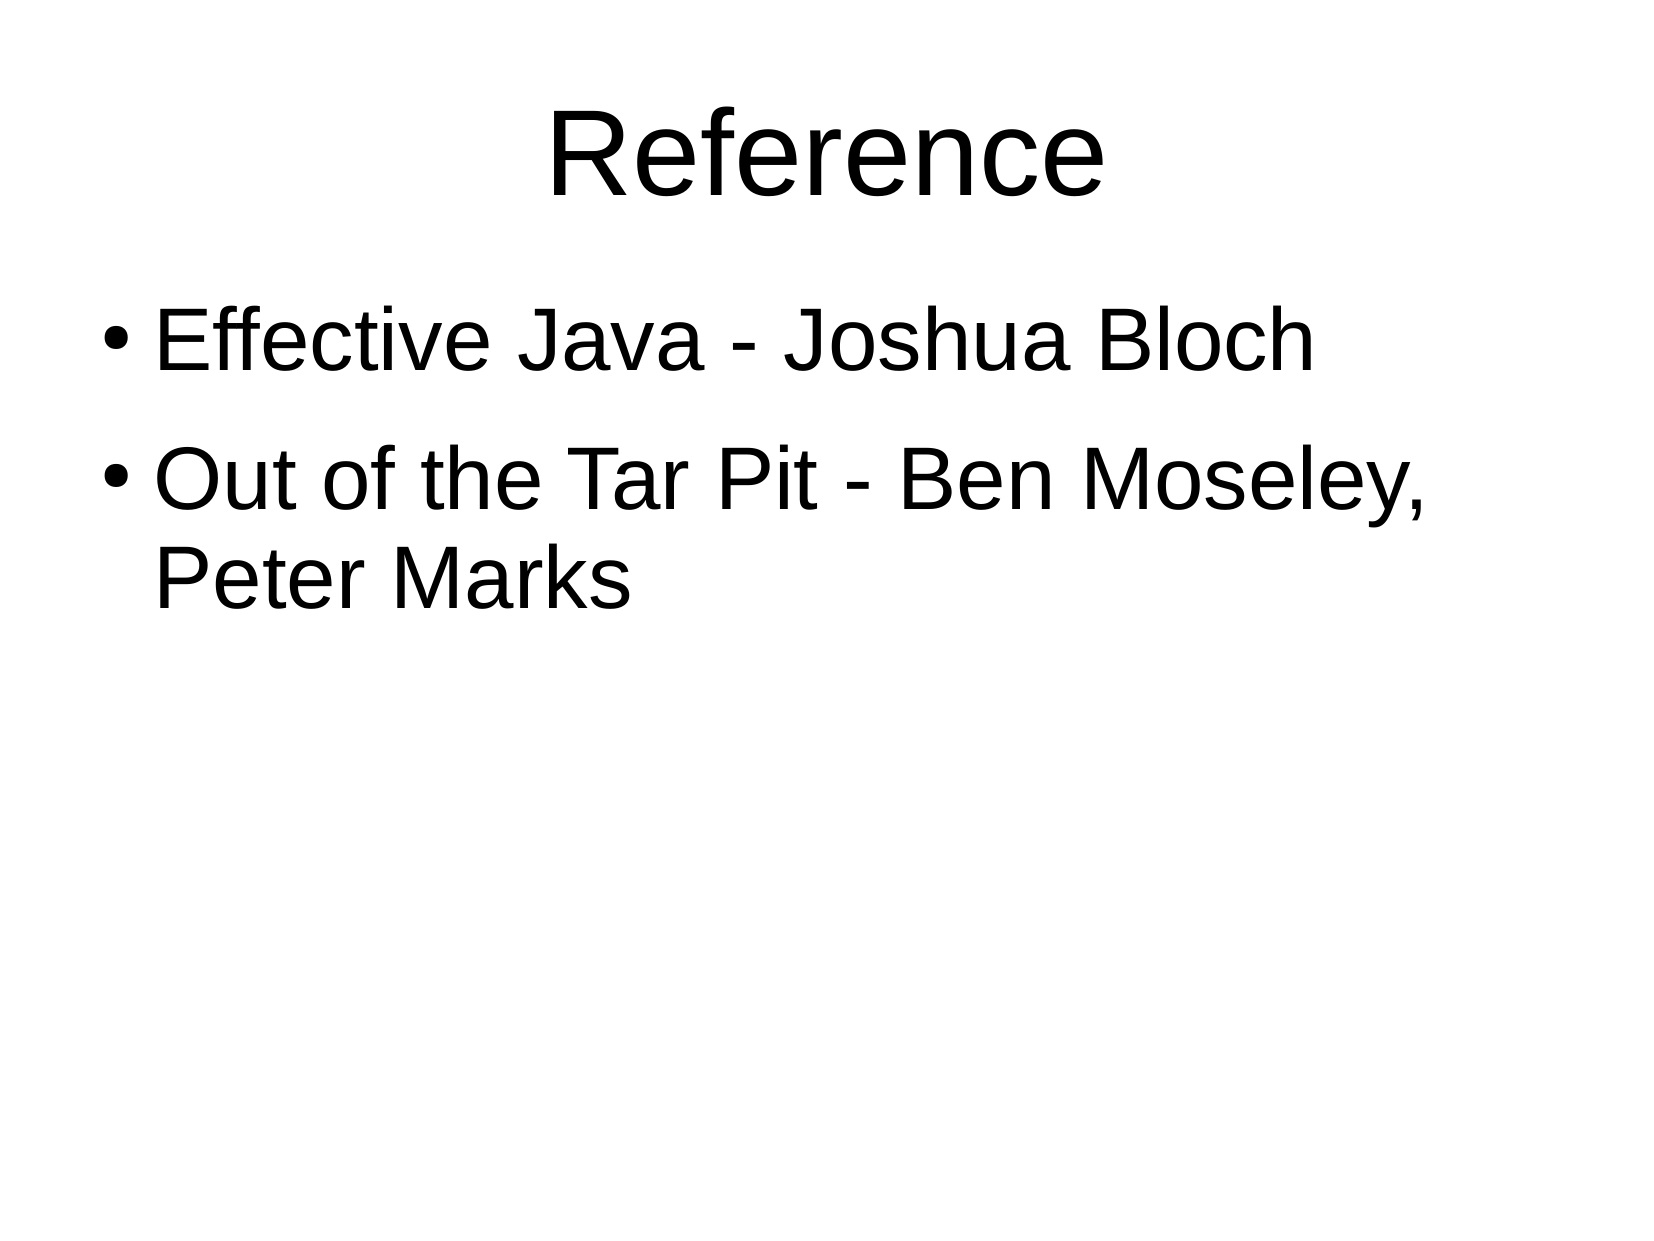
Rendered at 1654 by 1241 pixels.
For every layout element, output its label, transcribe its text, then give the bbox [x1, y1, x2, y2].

list Effective Java - Joshua Bloch Out of the Tar Pit - Ben Moseley, Peter Marks [82, 290, 1571, 1010]
title Reference [82, 49, 1571, 257]
